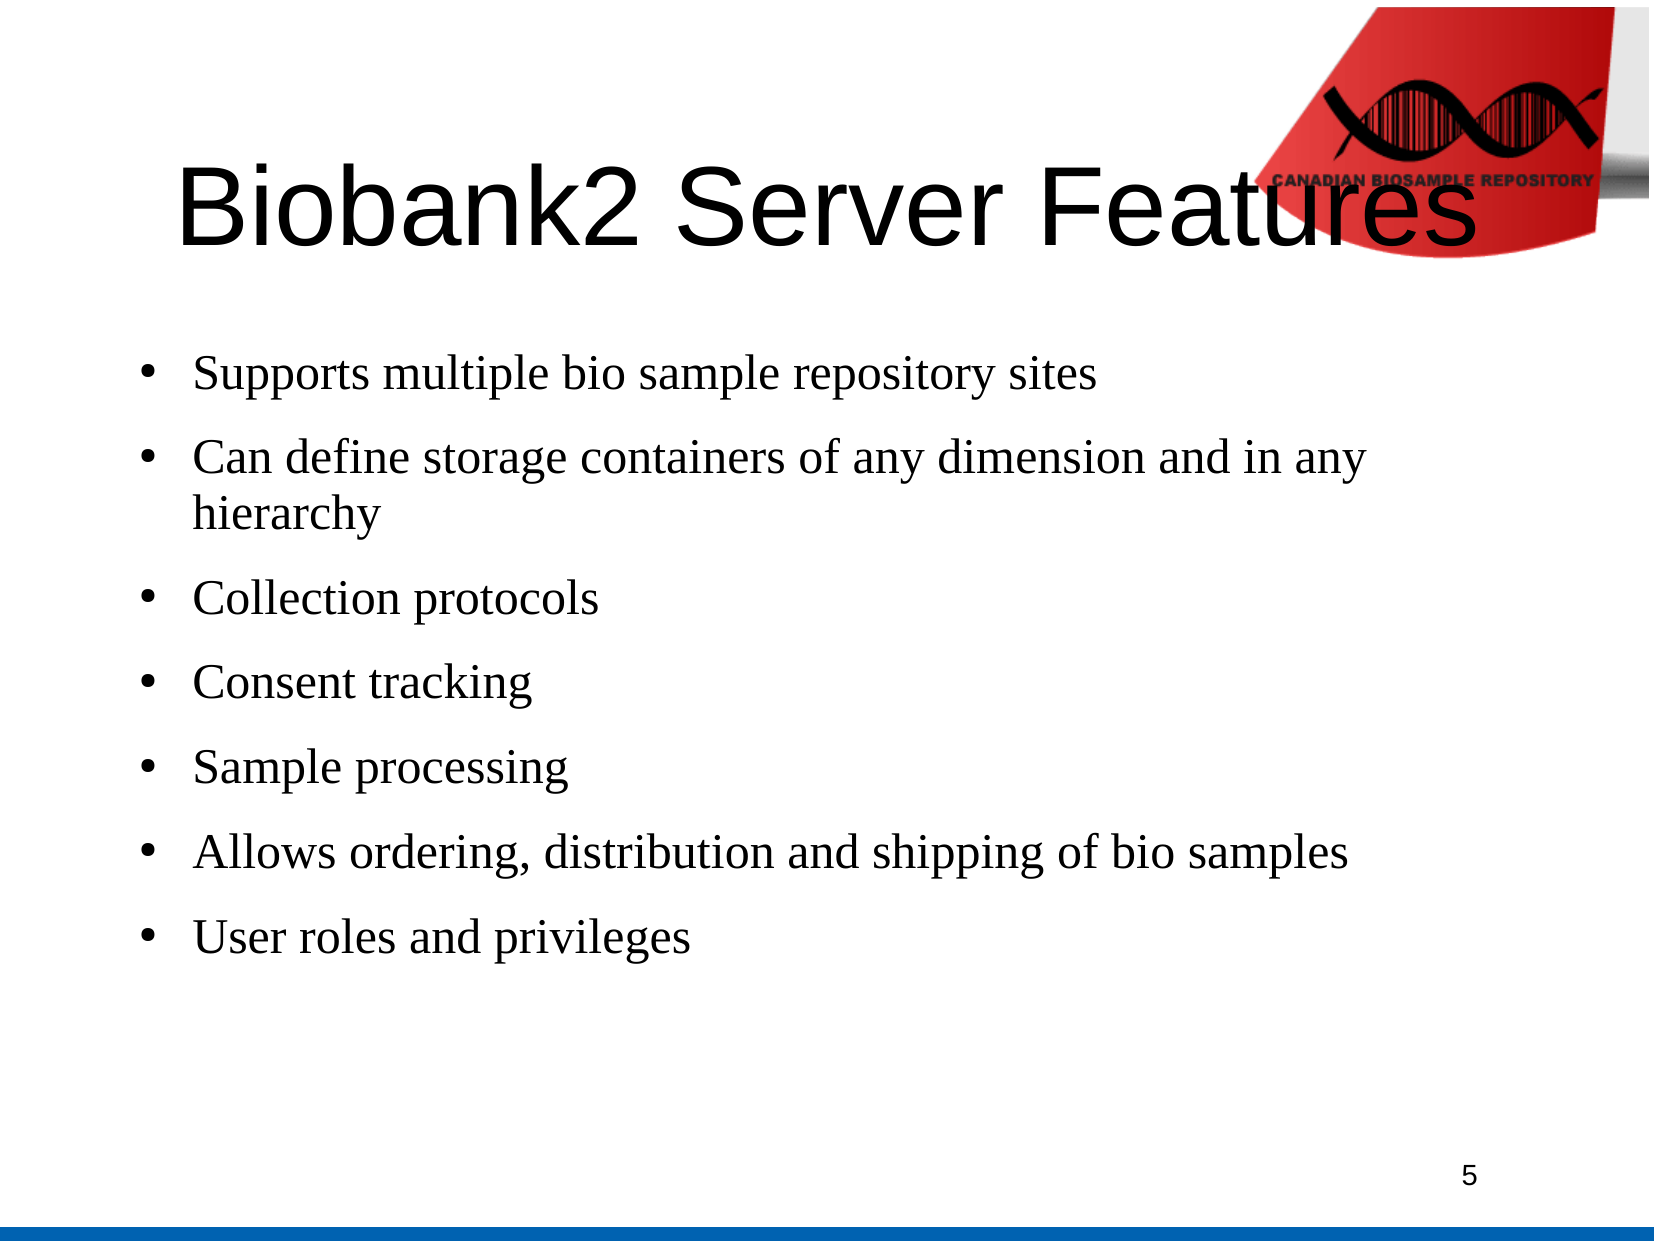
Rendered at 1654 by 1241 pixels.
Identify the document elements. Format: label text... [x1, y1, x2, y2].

picture [1240, 7, 1649, 325]
title Biobank2 Server Features [121, 110, 1534, 303]
list Supports multiple bio sample repository sites Can define storage containers of any dimension and in any hierarchy Collection protocols Consent tracking Sample processing Allows ordering, distribution and shipping of bio samples User roles and privileges [121, 344, 1534, 1112]
